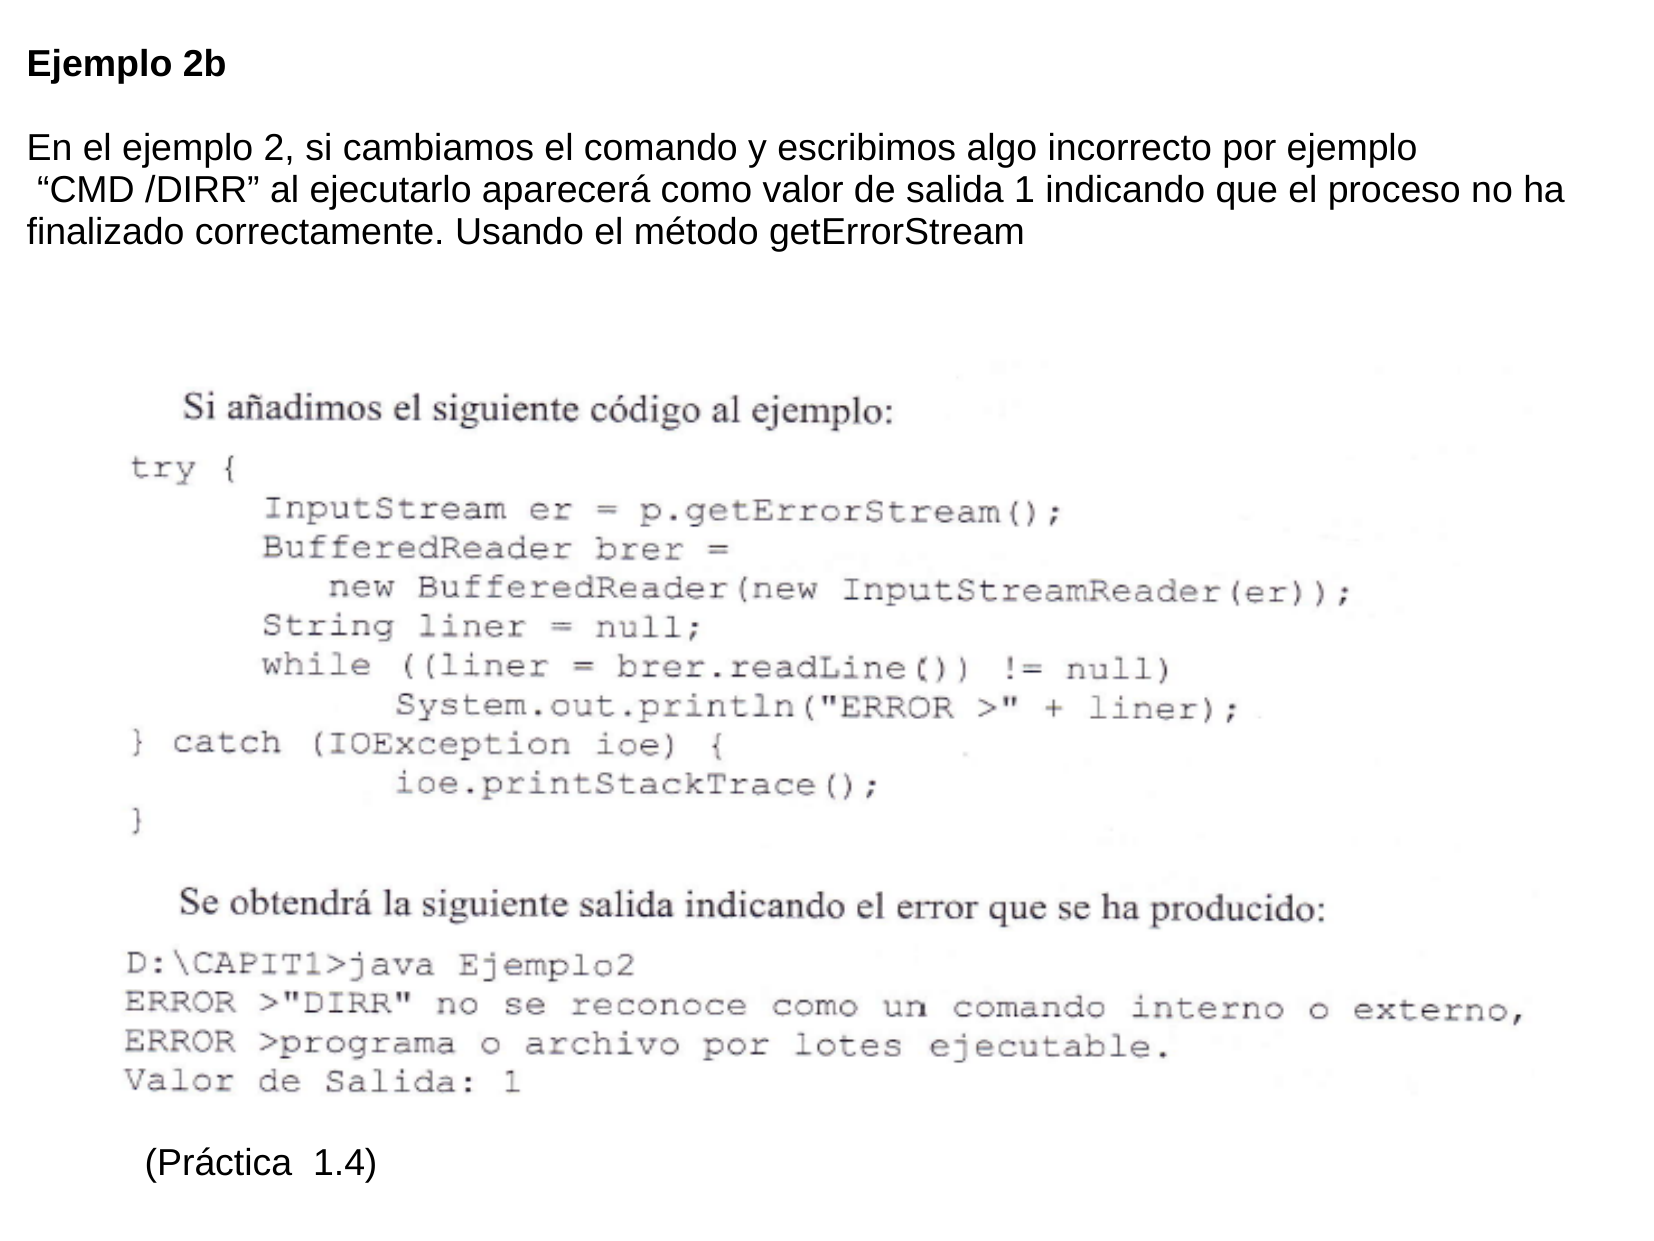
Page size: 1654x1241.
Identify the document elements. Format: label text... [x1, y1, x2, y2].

picture [106, 354, 1548, 1134]
text_box Ejemplo 2b En el ejemplo 2, si cambiamos el comando y escribimos algo incorrecto por ejemplo “CMD /DIRR” al ejecutarlo aparecerá como valor de salida 1 indicando que el proceso no ha finalizado correctamente. Usando el método getErrorStream [11, 35, 1654, 304]
text_box (Práctica 1.4) [129, 1133, 662, 1191]
